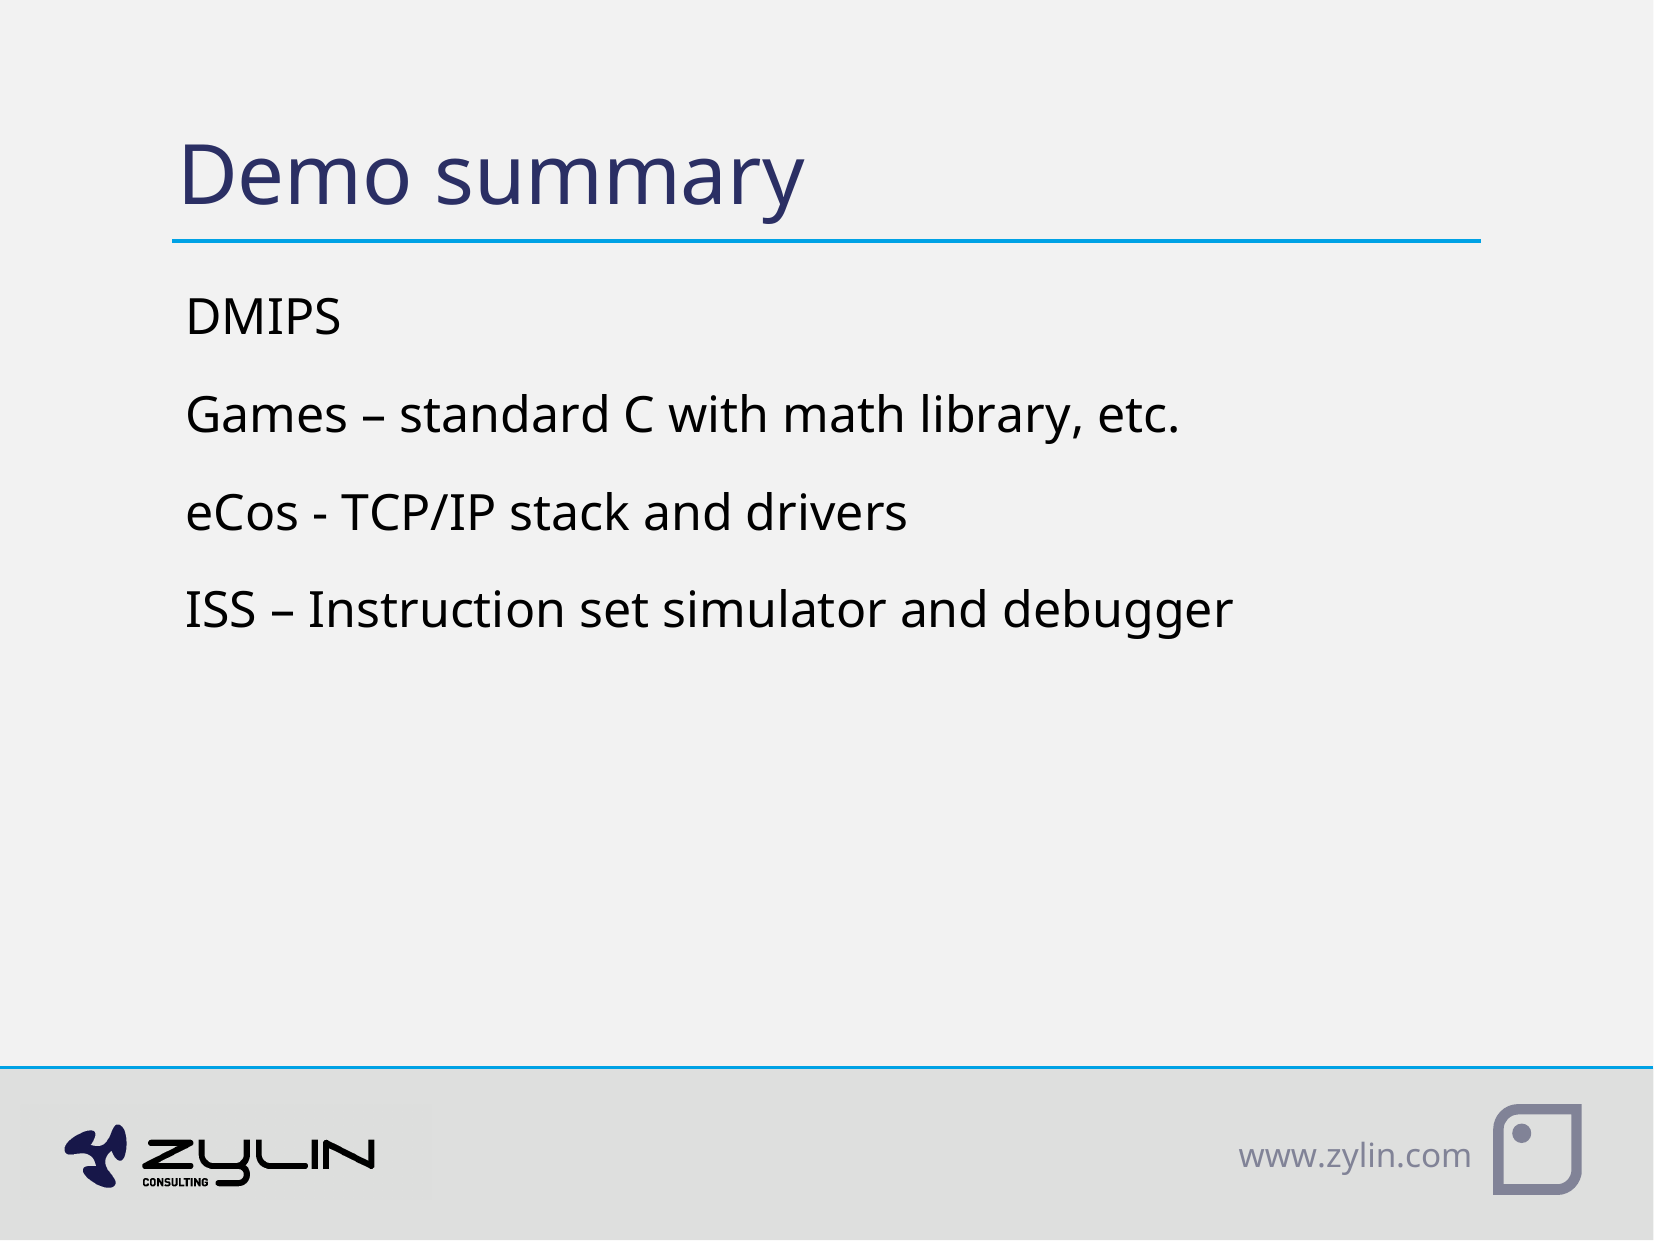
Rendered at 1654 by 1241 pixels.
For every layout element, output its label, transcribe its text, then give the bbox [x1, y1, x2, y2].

title Demo summary [177, 122, 1493, 223]
picture [20, 1104, 432, 1200]
list DMIPS Games – standard C with math library, etc. eCos - TCP/IP stack and drivers ISS – Instruction set simulator and debugger [167, 280, 1495, 1052]
